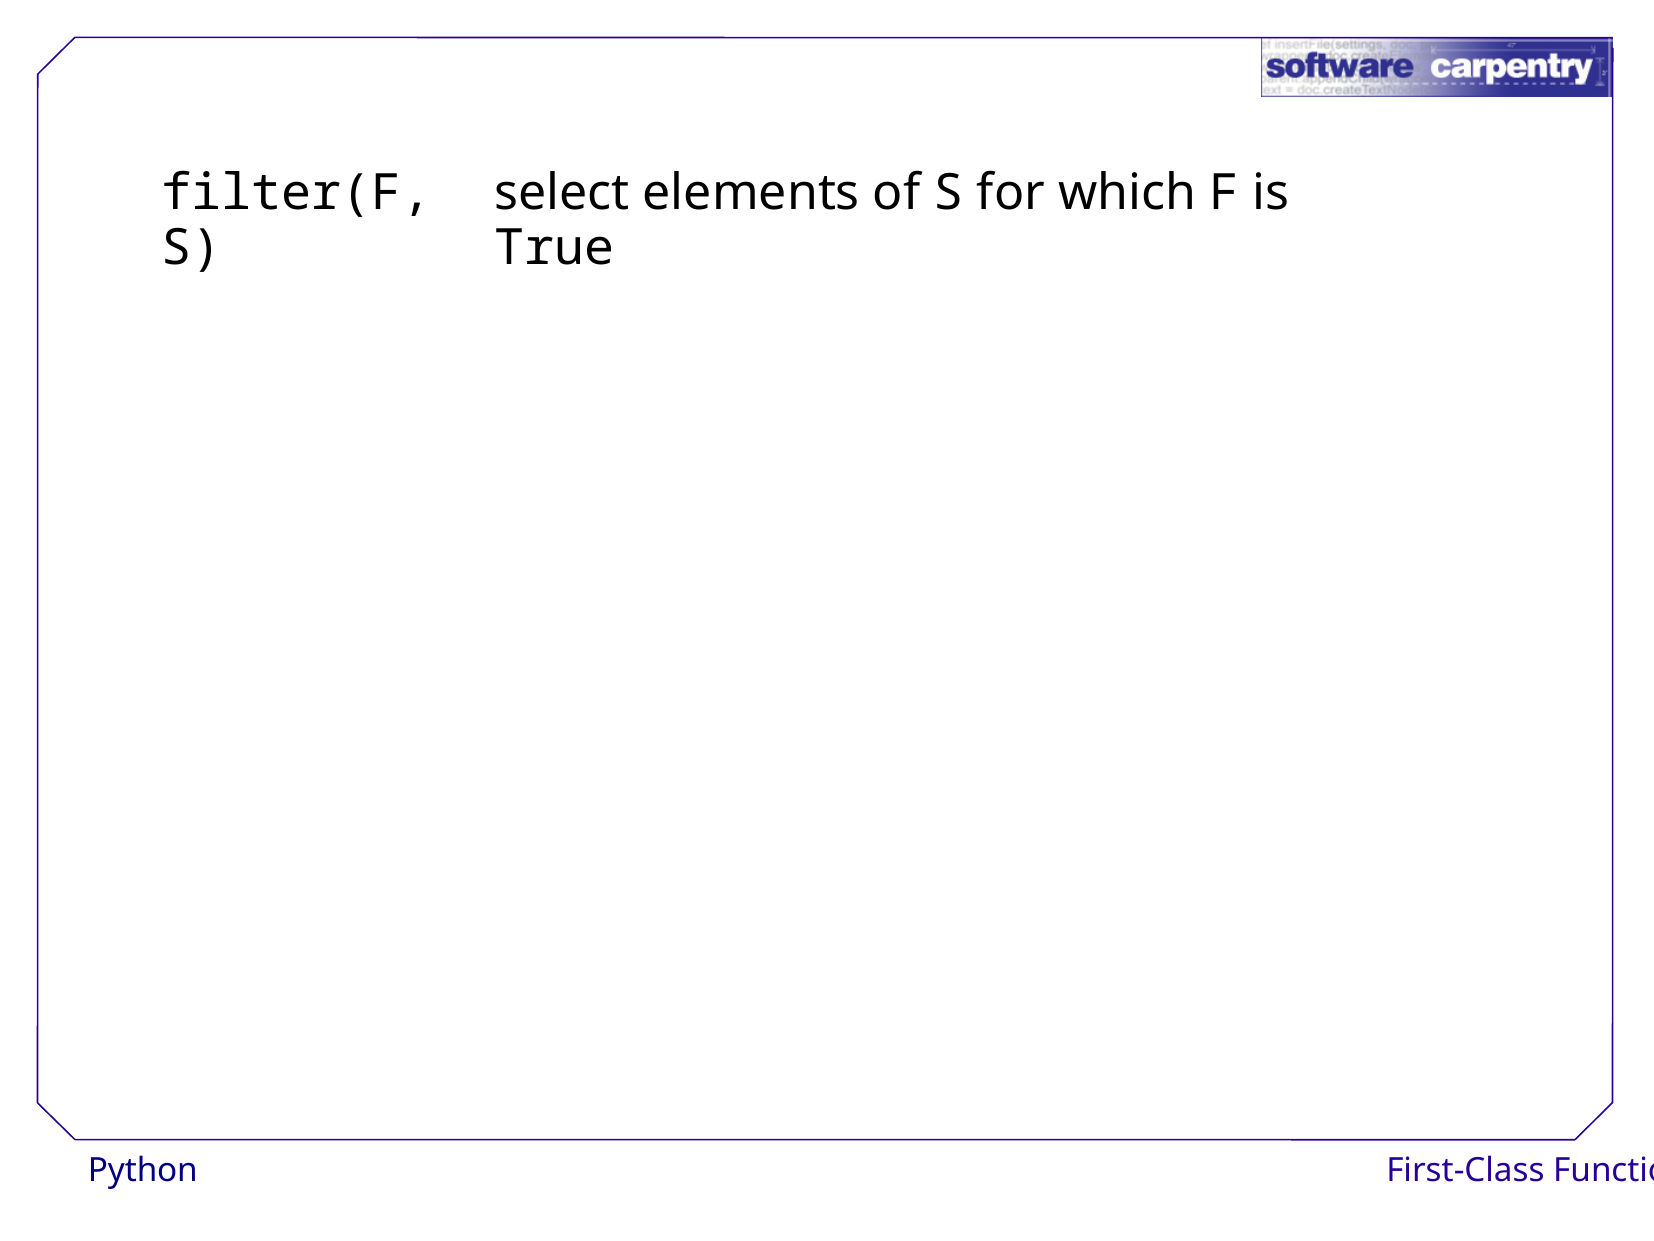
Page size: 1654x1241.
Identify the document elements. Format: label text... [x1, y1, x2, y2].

table_header select elements of S for which F is True [480, 157, 1384, 284]
picture [1261, 39, 1613, 97]
table_header filter(F, S) [146, 157, 480, 284]
